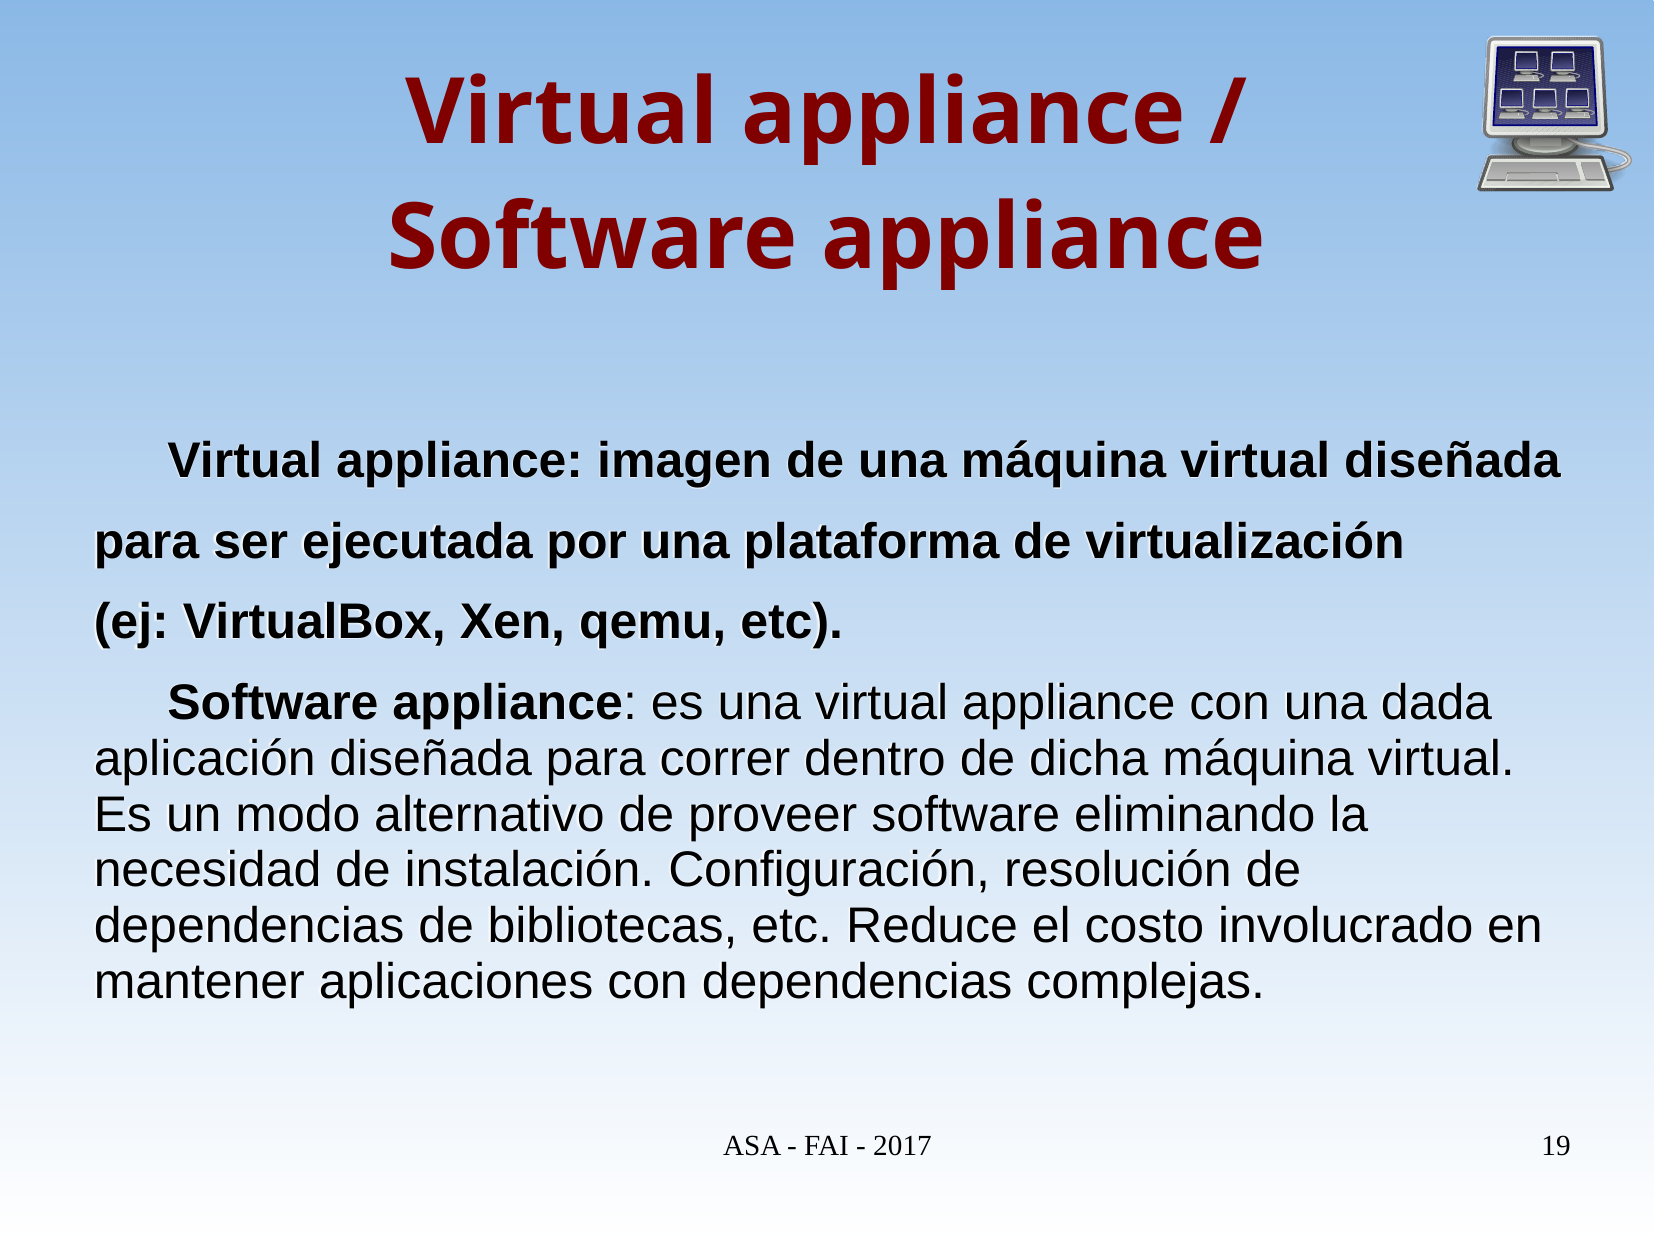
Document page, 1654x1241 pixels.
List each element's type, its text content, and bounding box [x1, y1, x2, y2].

picture [1474, 33, 1636, 196]
title Virtual appliance / Software appliance [82, 51, 1571, 291]
text_box Virtual appliance: imagen de una máquina virtual diseñada para ser ejecutada por una plataforma de virtualización (ej: VirtualBox, Xen, qemu, etc). Software appliance: es una virtual appliance con una dada aplicación diseñada para correr dentro de dicha máquina virtual. Es un modo alternativo de proveer software eliminando la necesidad de instalación. Configuración, resolución de dependencias de bibliotecas, etc. Reduce el costo involucrado en mantener aplicaciones con dependencias complejas. [78, 425, 1654, 1017]
